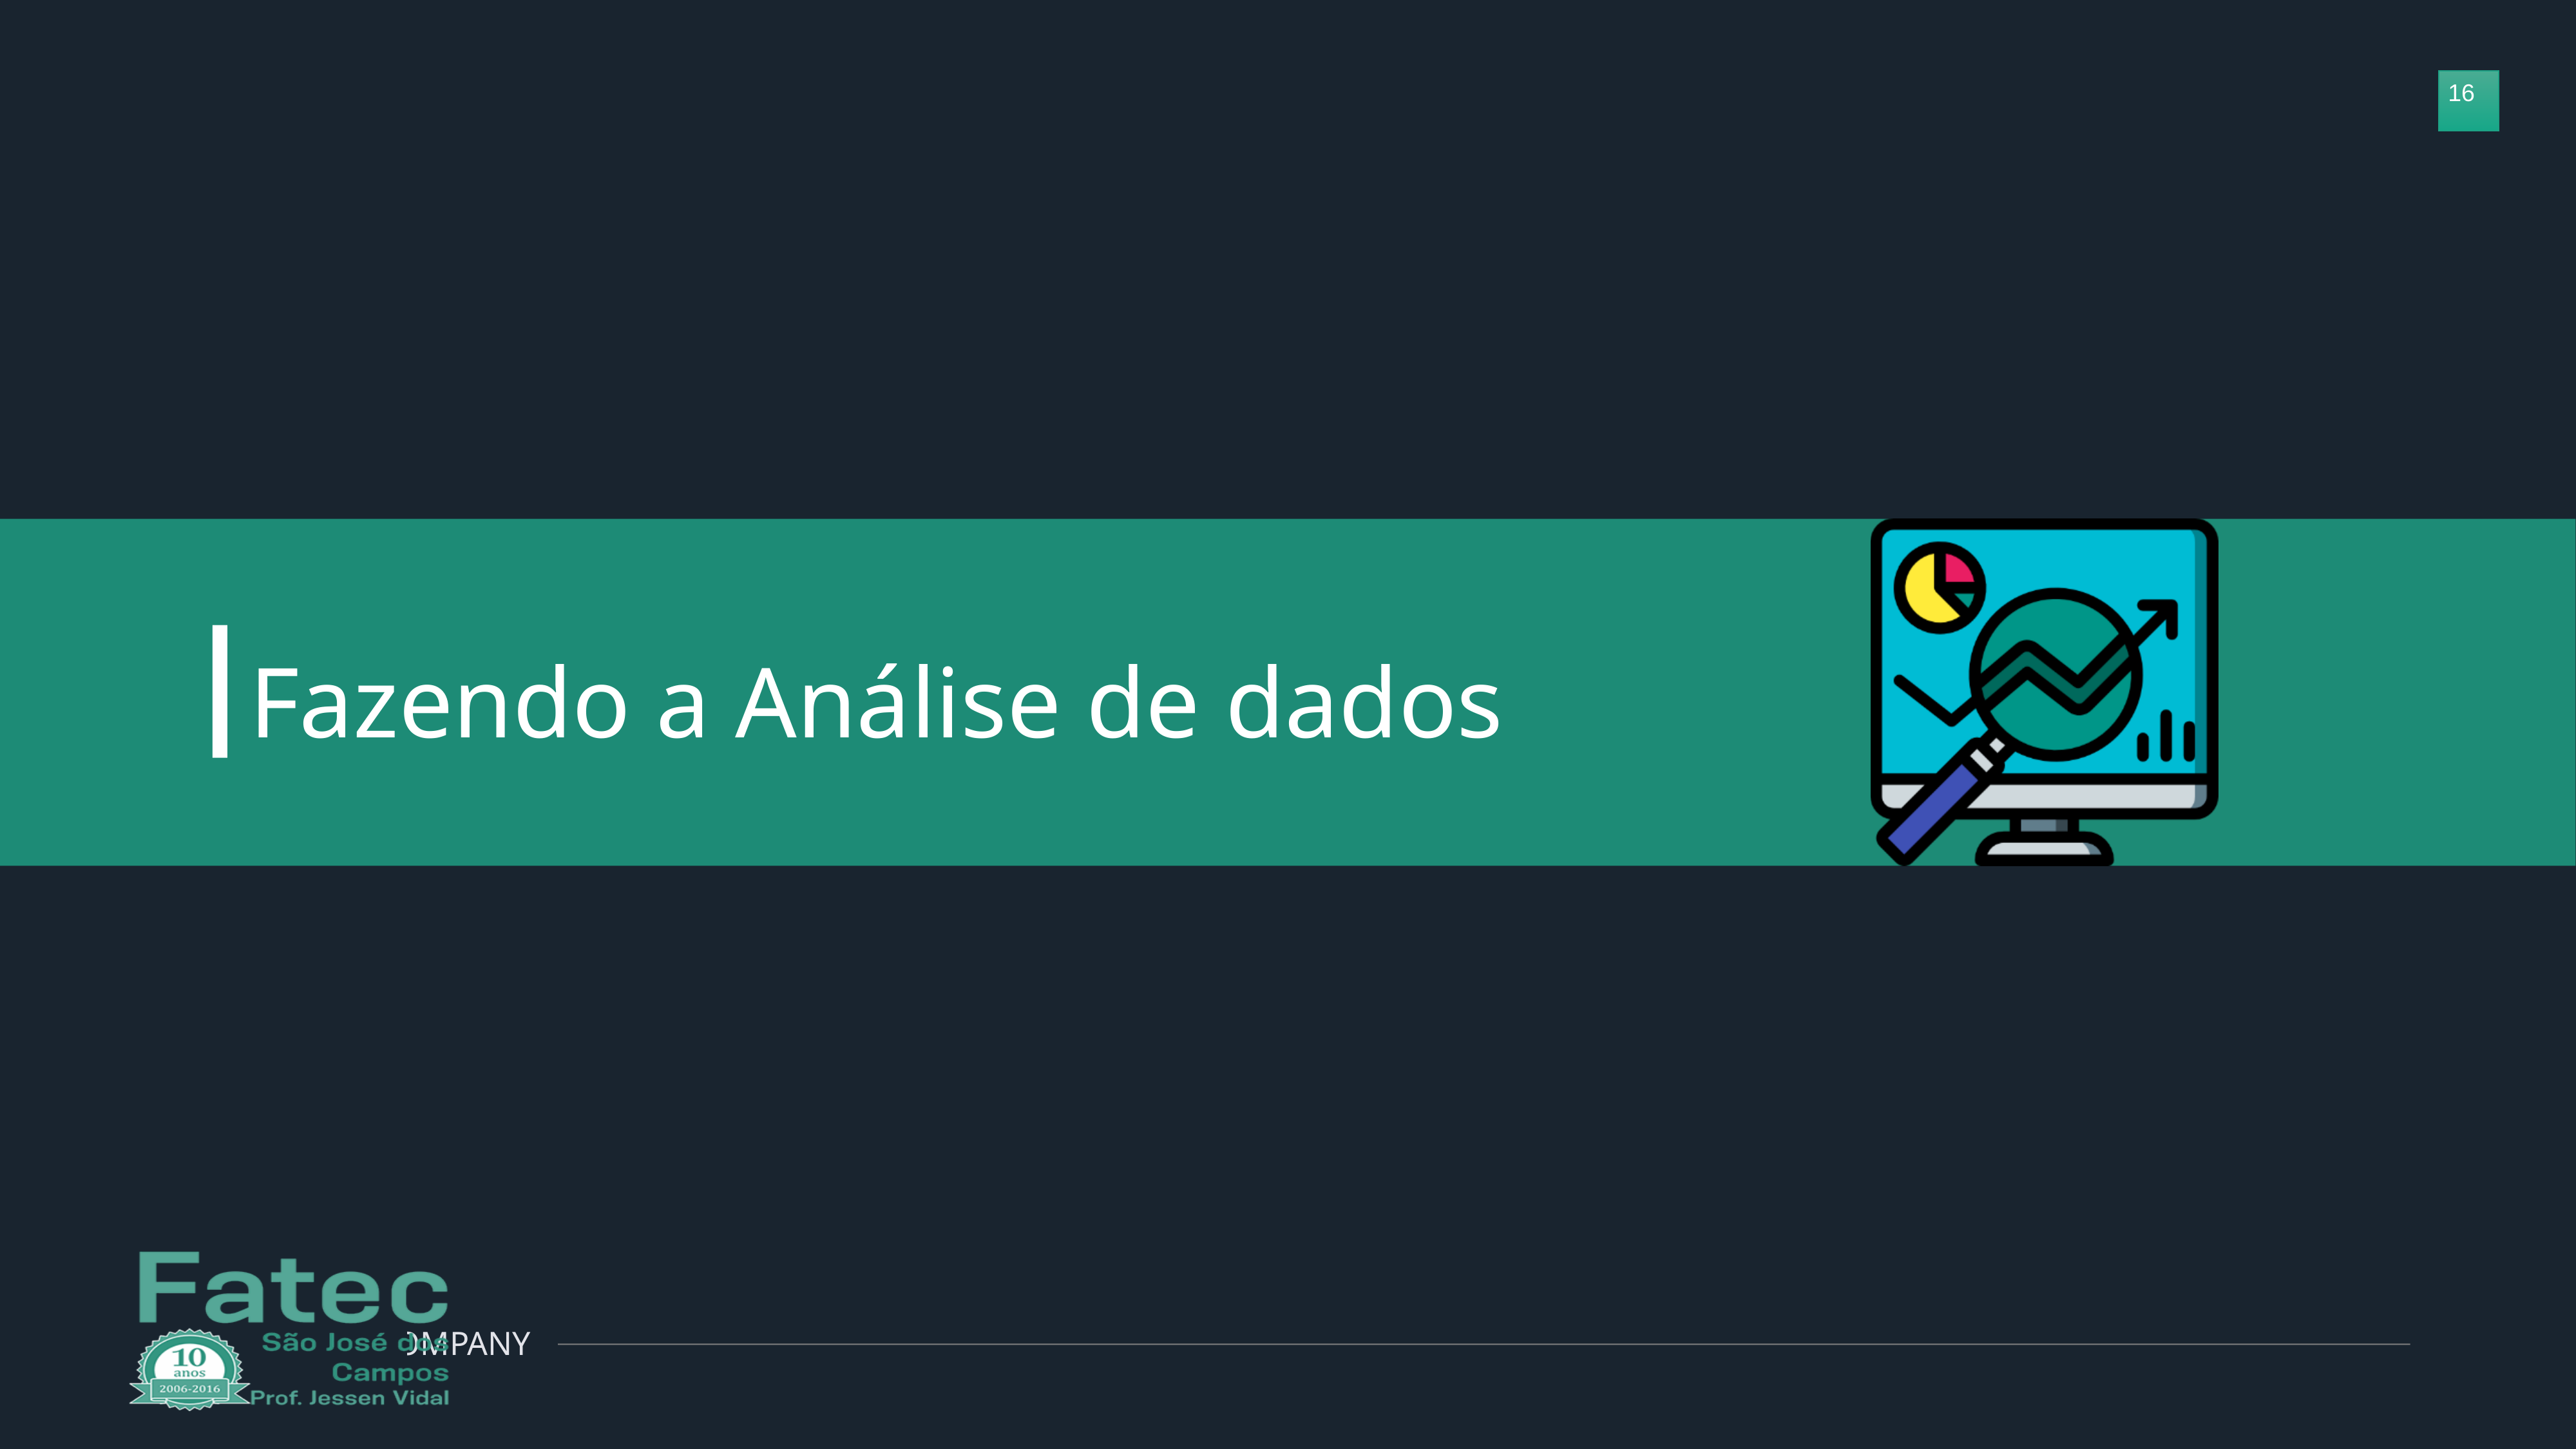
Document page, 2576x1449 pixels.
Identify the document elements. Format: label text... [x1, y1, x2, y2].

picture [1871, 518, 2218, 866]
text_box [2218, 518, 2576, 866]
text_box [0, 518, 1871, 866]
text_box Fazendo a Análise de dados [240, 658, 1514, 762]
picture [68, 1250, 510, 1413]
